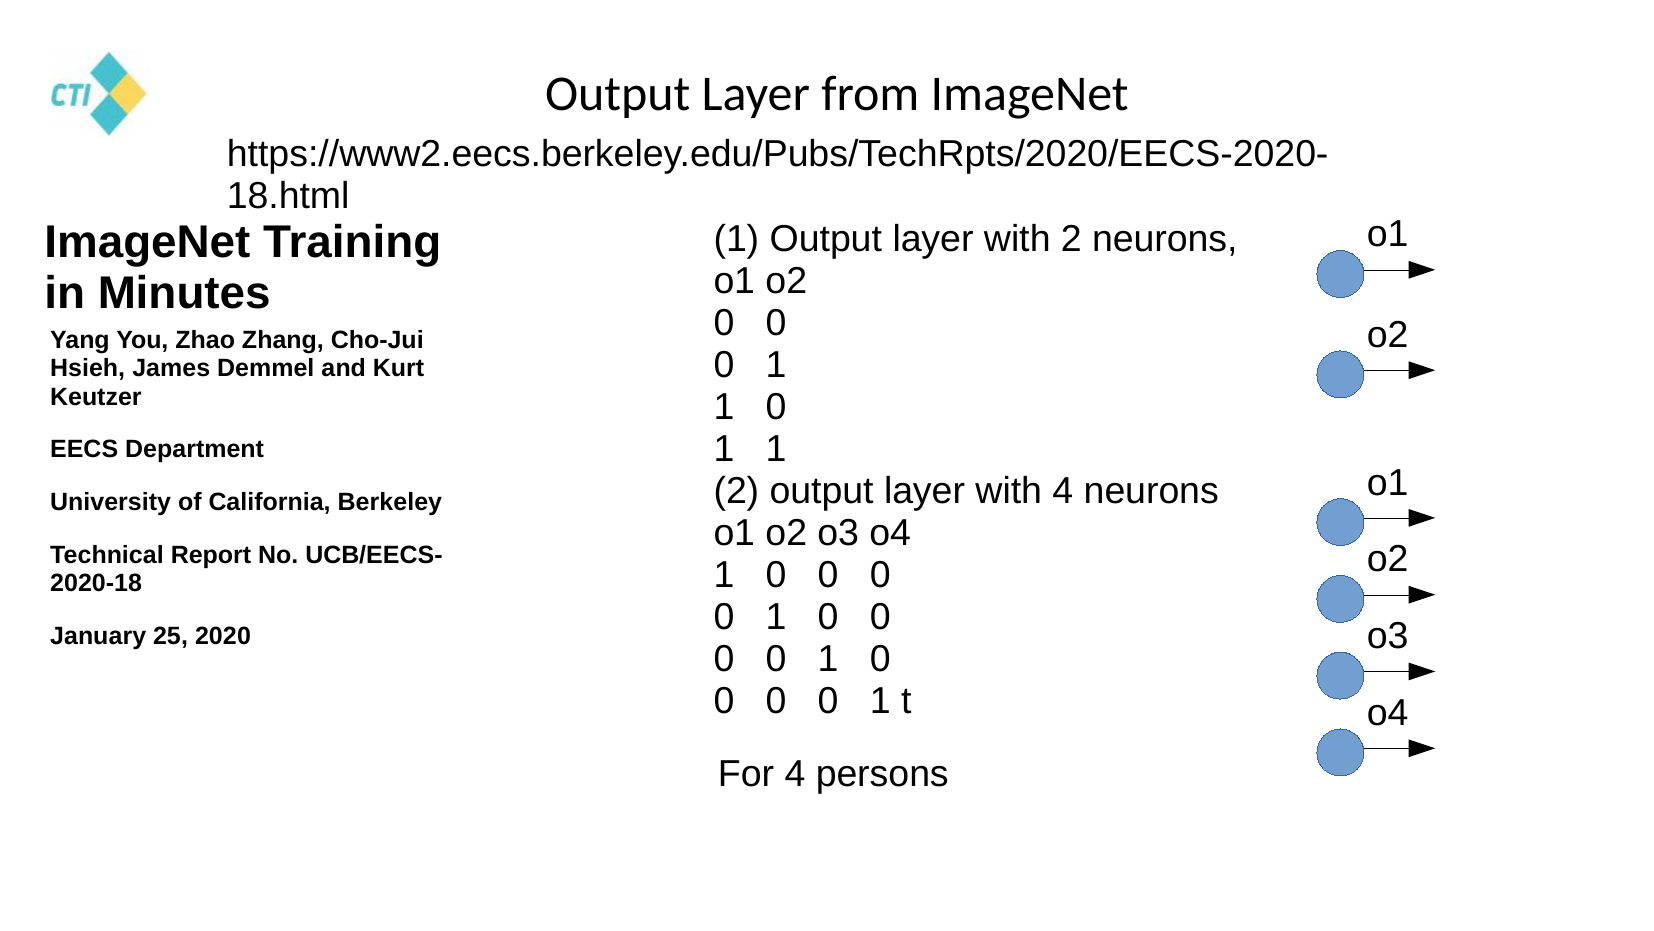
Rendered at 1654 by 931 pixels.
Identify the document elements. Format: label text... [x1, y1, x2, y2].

text_box [1316, 652, 1364, 700]
text_box [1316, 575, 1364, 623]
text_box o2 [1352, 530, 1426, 588]
text_box o1 [1352, 225, 1426, 263]
text_box ImageNet Training in Minutes [29, 208, 468, 588]
text_box [1316, 728, 1364, 776]
text_box Output Layer from ImageNet [214, 53, 1471, 189]
text_box [1316, 498, 1364, 546]
text_box o1 [1352, 453, 1426, 511]
text_box For 4 persons [703, 745, 974, 803]
text_box [1316, 250, 1364, 298]
text_box https://www2.eecs.berkeley.edu/Pubs/TechRpts/2020/EECS-2020-18.html [212, 125, 1467, 225]
text_box [1316, 350, 1364, 398]
text_box (1) Output layer with 2 neurons, o1 o2 0 0 0 1 1 0 1 1 (2) output layer with 4 neurons o1 o2 o3 o4 1 0 0 0 0 1 0 0 0 0 1 0 0 0 0 1 t [698, 225, 1389, 729]
text_box Yang You, Zhao Zhang, Cho-Jui Hsieh, James Demmel and Kurt Keutzer EECS Department University of California, Berkeley Technical Report No. UCB/EECS-2020-18 January 25, 2020 [35, 318, 521, 659]
text_box o3 [1352, 607, 1426, 665]
text_box o2 [1352, 305, 1426, 363]
text_box o4 [1352, 684, 1426, 741]
picture [51, 47, 150, 138]
